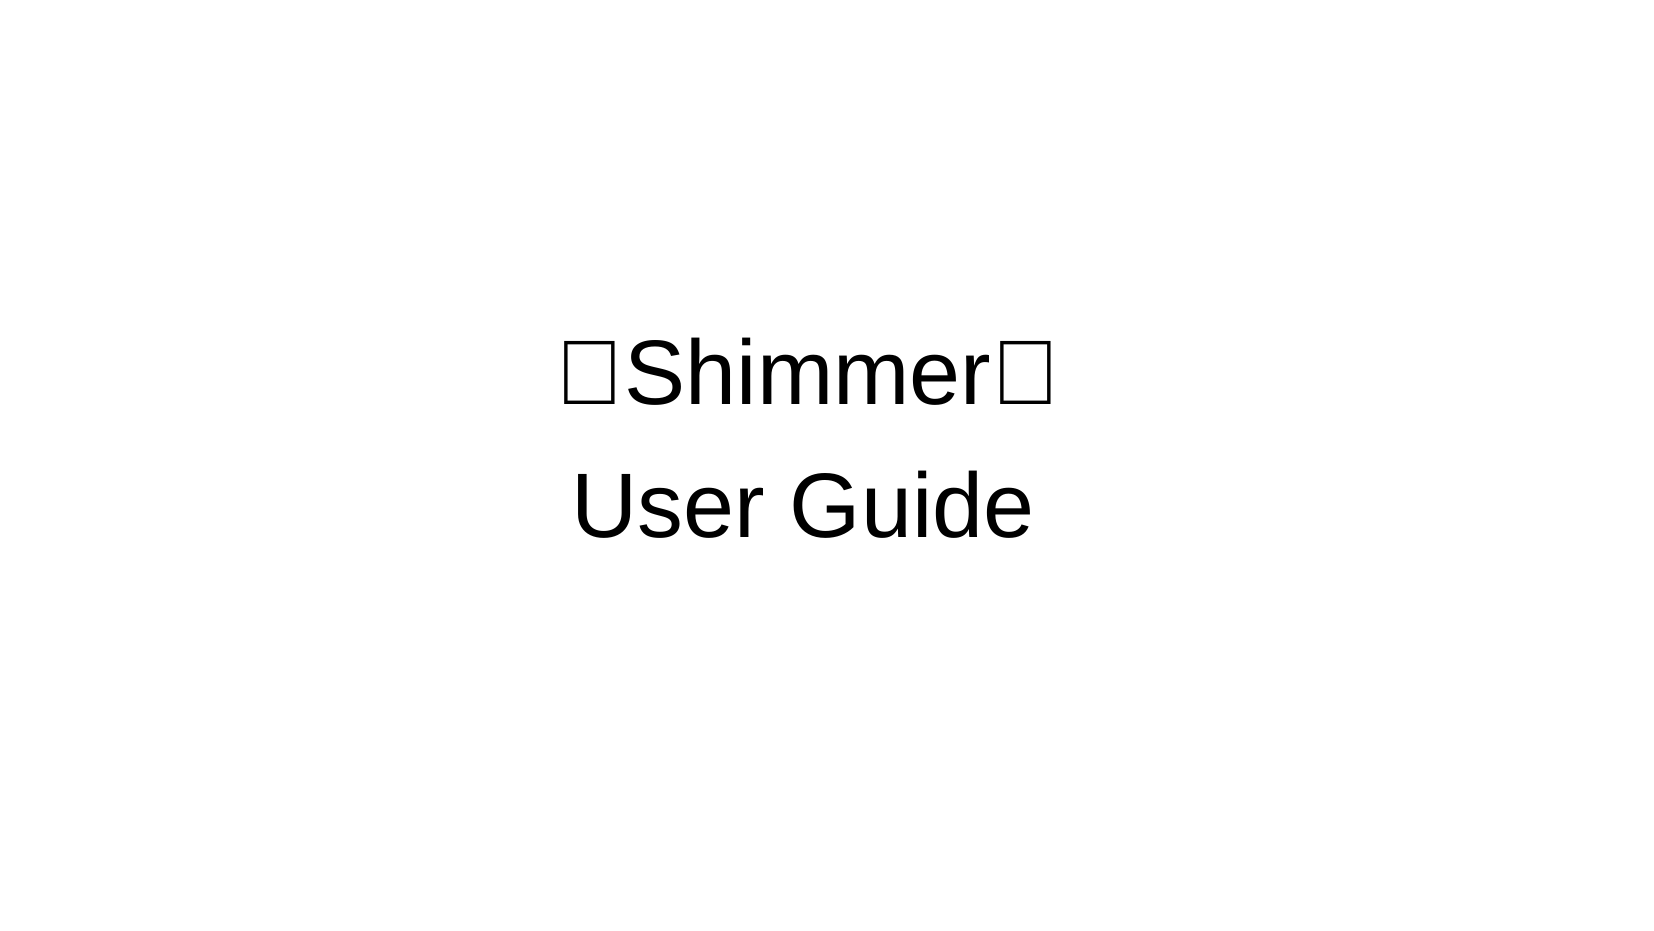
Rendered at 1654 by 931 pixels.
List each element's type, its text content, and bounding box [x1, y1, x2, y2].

title User Guide [59, 450, 1548, 562]
title ✨Shimmer✨ [76, 295, 1565, 451]
